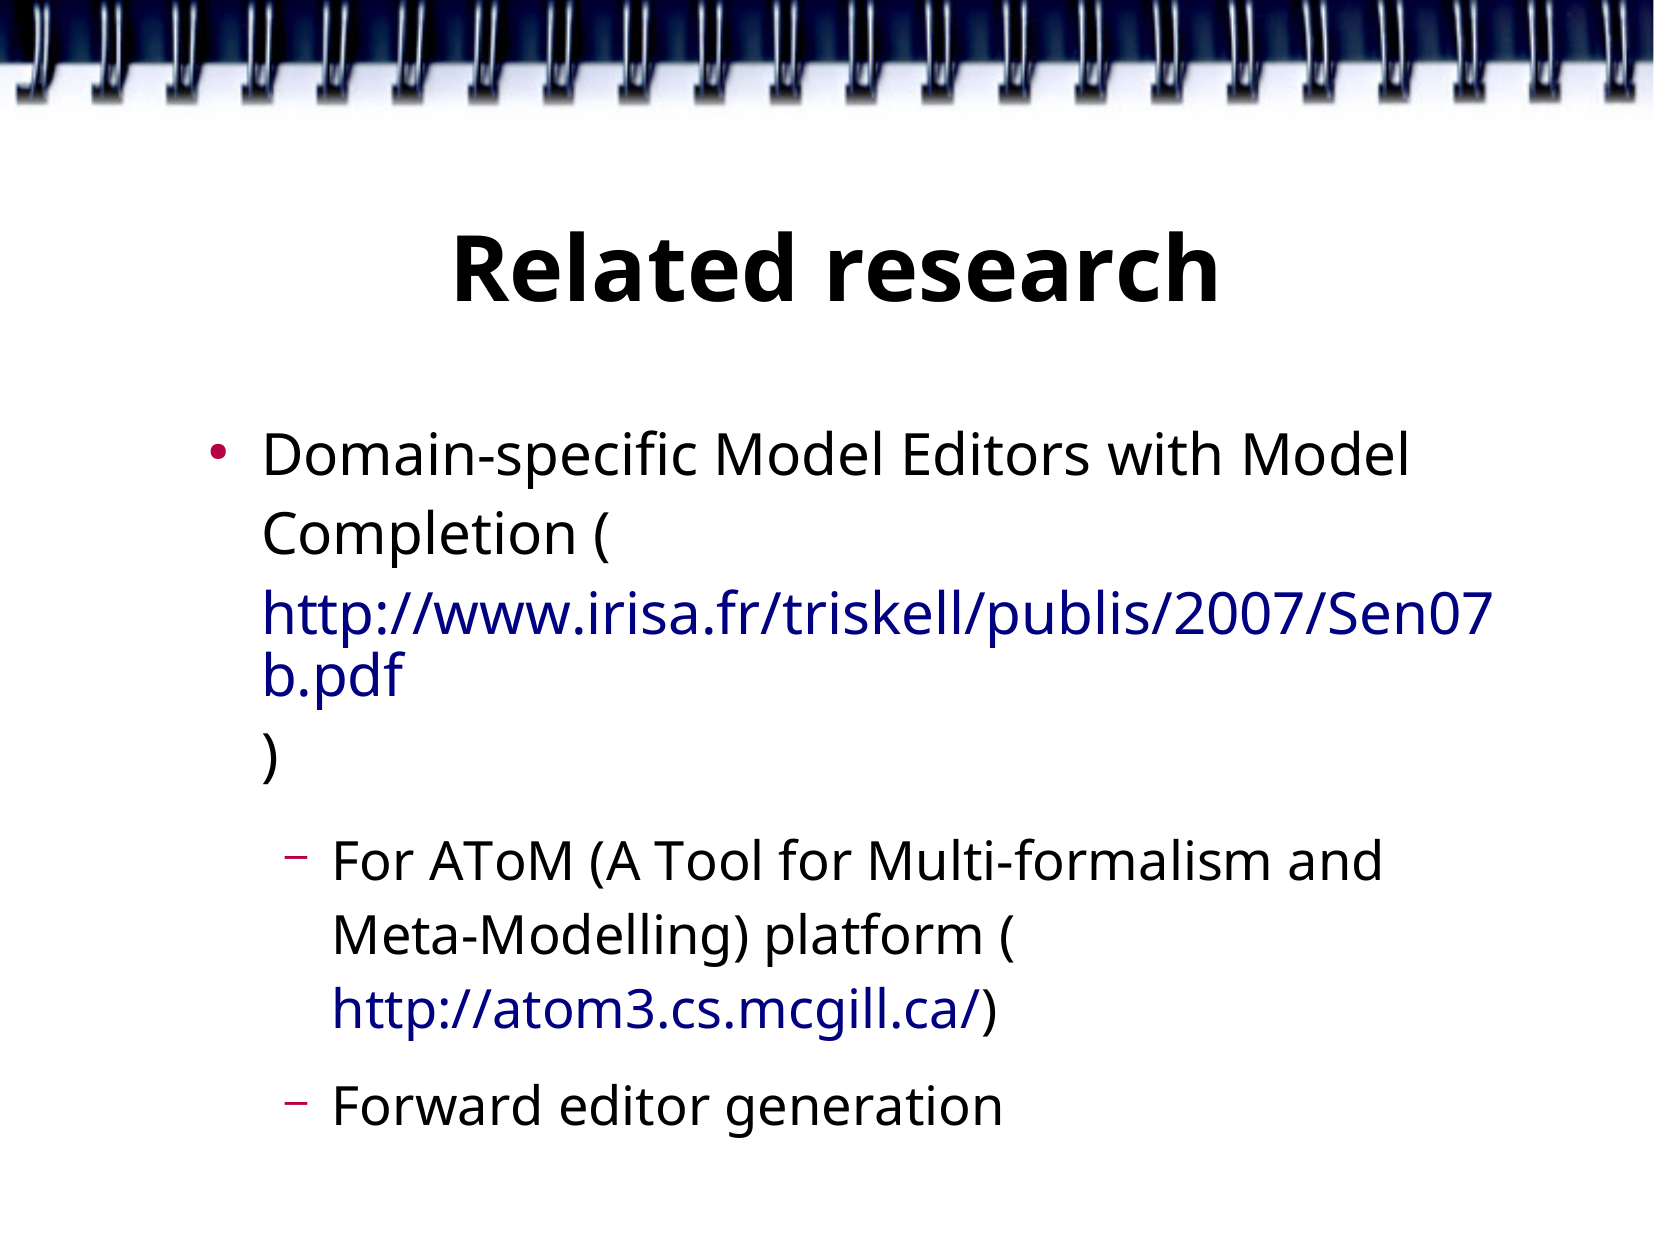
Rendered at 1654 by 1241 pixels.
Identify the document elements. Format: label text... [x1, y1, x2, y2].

list Domain-specific Model Editors with Model Completion (http://www.irisa.fr/triskell/publis/2007/Sen07b.pdf) For AToM (A Tool for Multi-formalism and Meta-Modelling) platform (http://atom3.cs.mcgill.ca/) Forward editor generation [190, 413, 1506, 1182]
title Related research [139, 161, 1535, 370]
picture [0, 0, 1654, 121]
